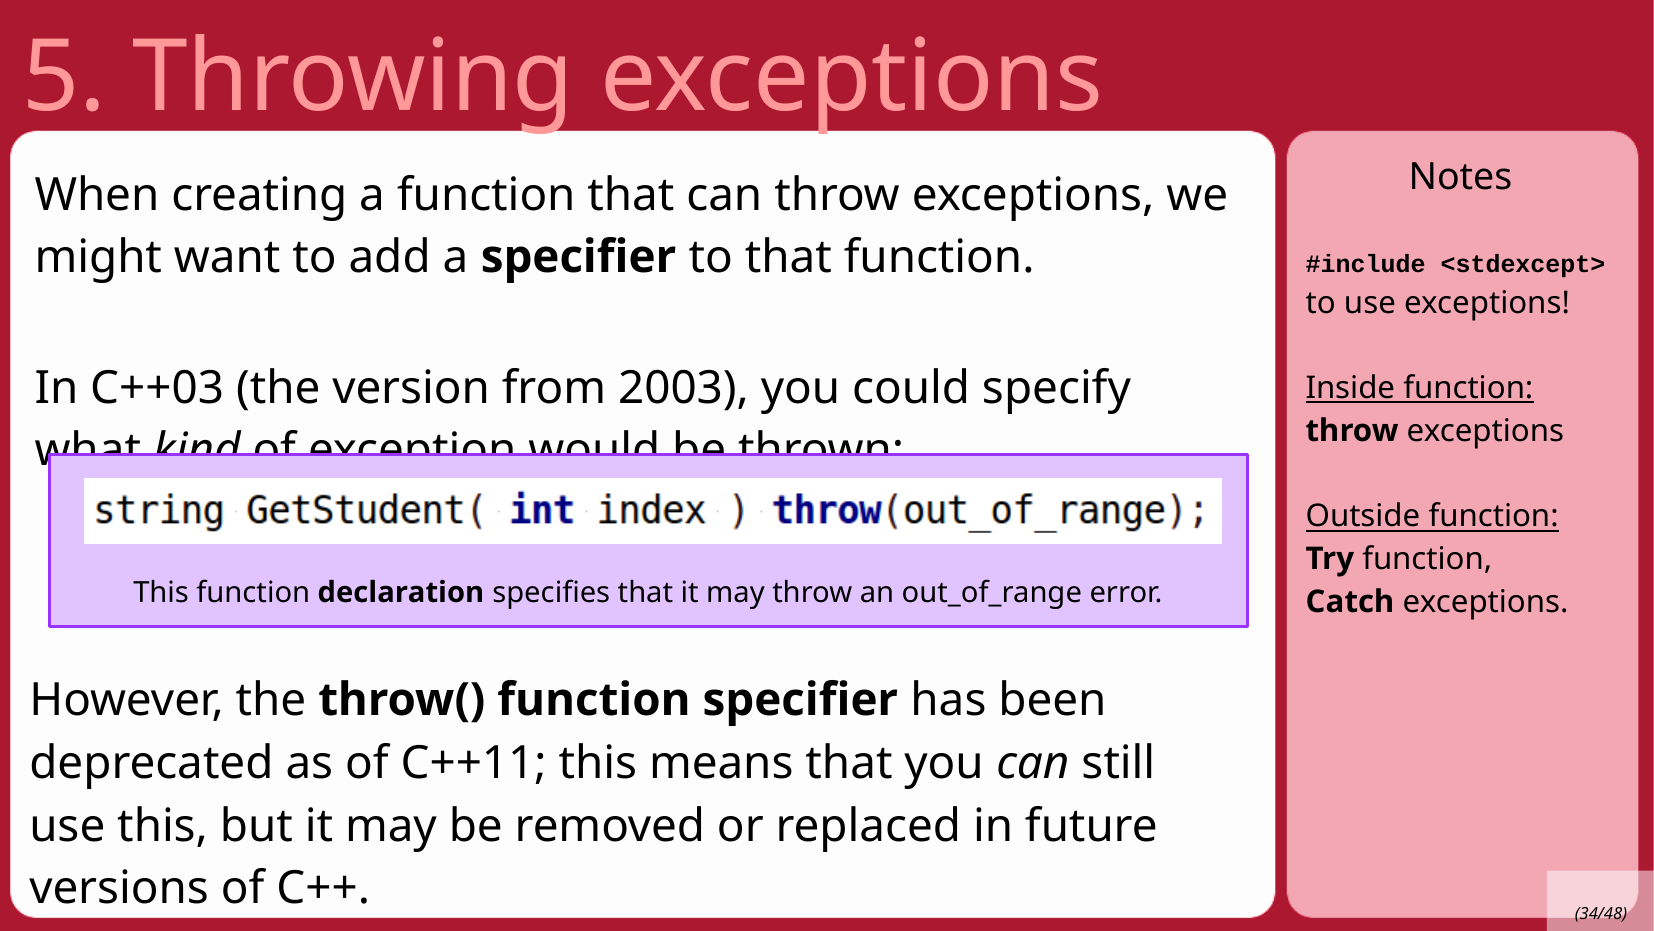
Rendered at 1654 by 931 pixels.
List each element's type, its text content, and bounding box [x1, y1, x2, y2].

text_box This function declaration specifies that it may throw an out_of_range error. [49, 454, 1248, 627]
picture [0, 0, 1654, 931]
text_box However, the throw() function specifier has been deprecated as of C++11; this means that you can still use this, but it may be removed or replaced in future versions of C++. [29, 666, 1243, 873]
text_box When creating a function that can throw exceptions, we might want to add a specifier to that function. In C++03 (the version from 2003), you could specify what kind of exception would be thrown: [34, 160, 1248, 424]
title 5. Throwing exceptions [22, 7, 1511, 136]
text_box Notes #include <stdexcept> to use exceptions! Inside function: throw exceptions Outside function: Try function, Catch exceptions. [1290, 141, 1631, 552]
text_box (<number>/48) [1546, 877, 1654, 931]
